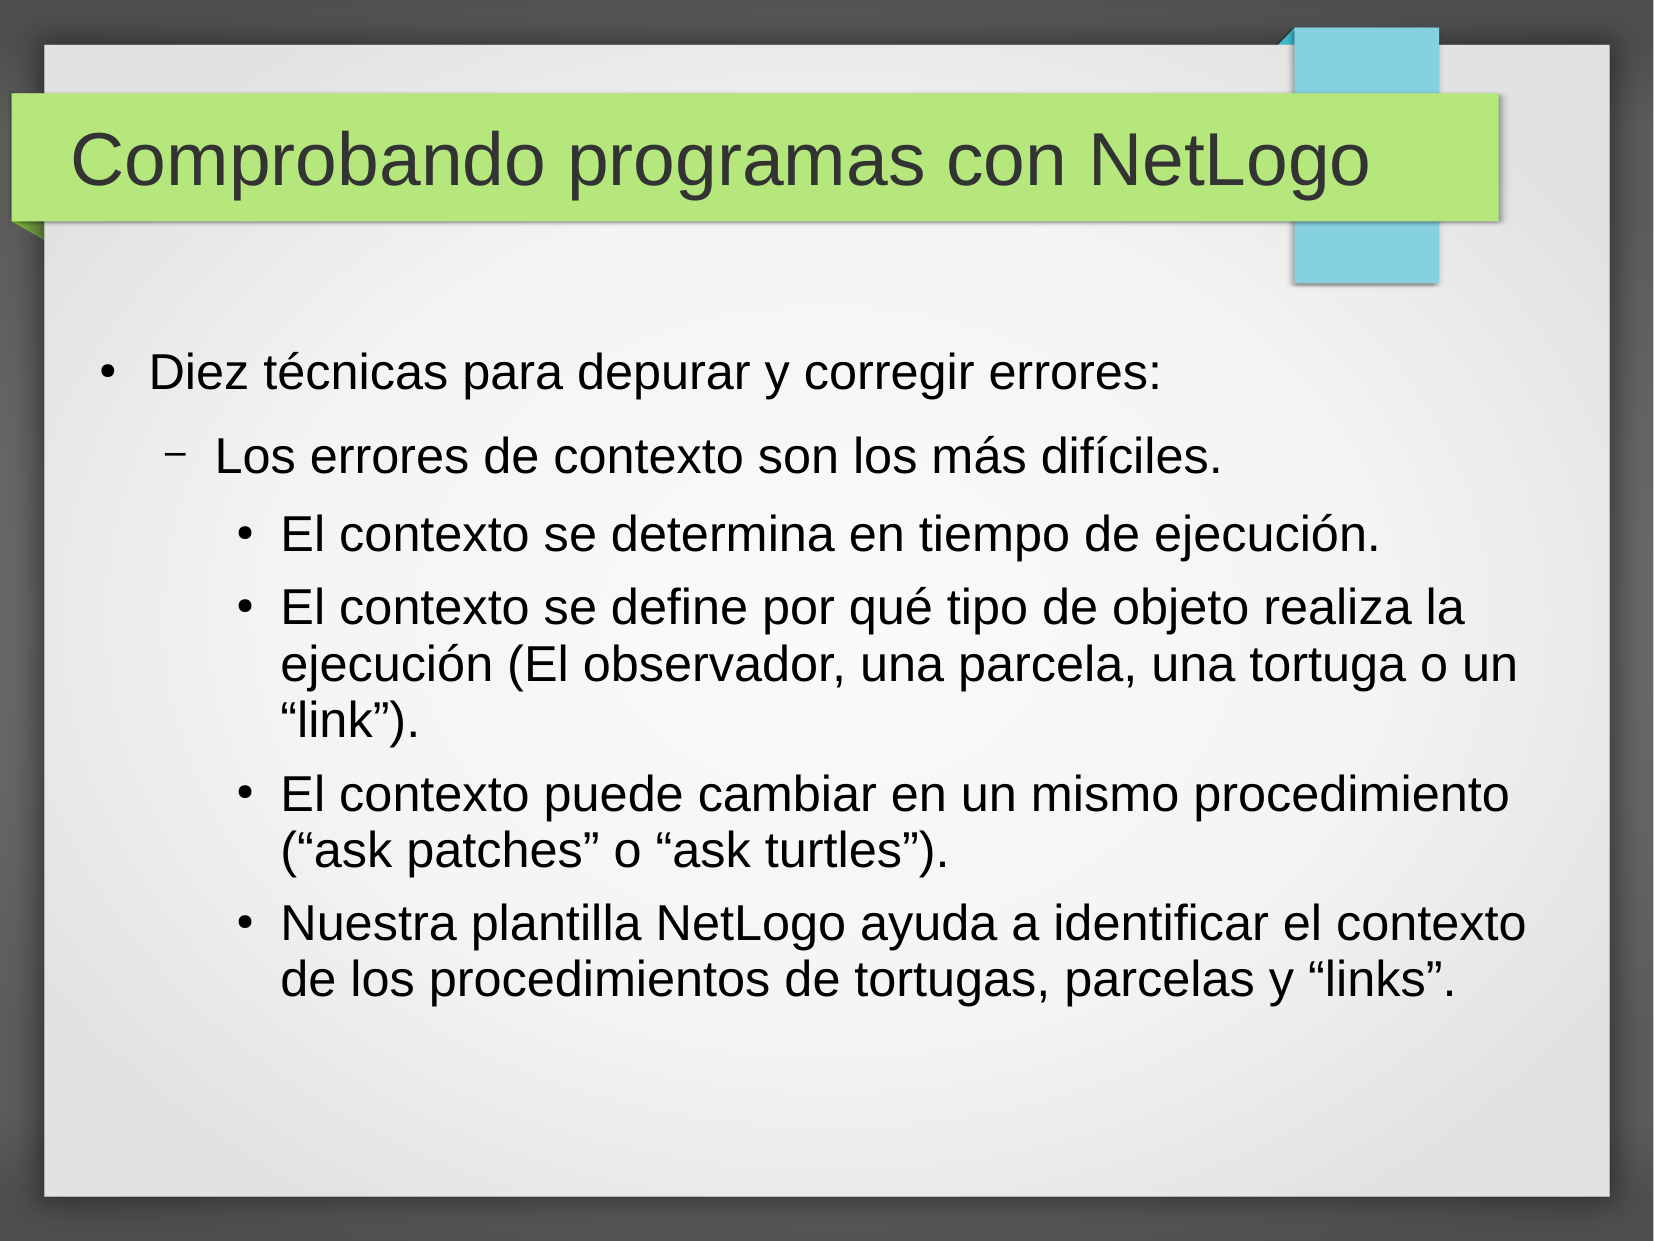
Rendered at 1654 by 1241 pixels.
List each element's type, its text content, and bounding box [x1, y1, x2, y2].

list Diez técnicas para depurar y corregir errores: Los errores de contexto son los más difíciles. El contexto se determina en tiempo de ejecución. El contexto se define por qué tipo de objeto realiza la ejecución (El observador, una parcela, una tortuga o un “link”). El contexto puede cambiar en un mismo procedimiento (“ask patches” o “ask turtles”). Nuestra plantilla NetLogo ayuda a identificar el contexto de los procedimientos de tortugas, parcelas y “links”. [82, 343, 1538, 1063]
picture [0, 0, 1654, 1241]
title Comprobando programas con NetLogo [70, 106, 1441, 213]
